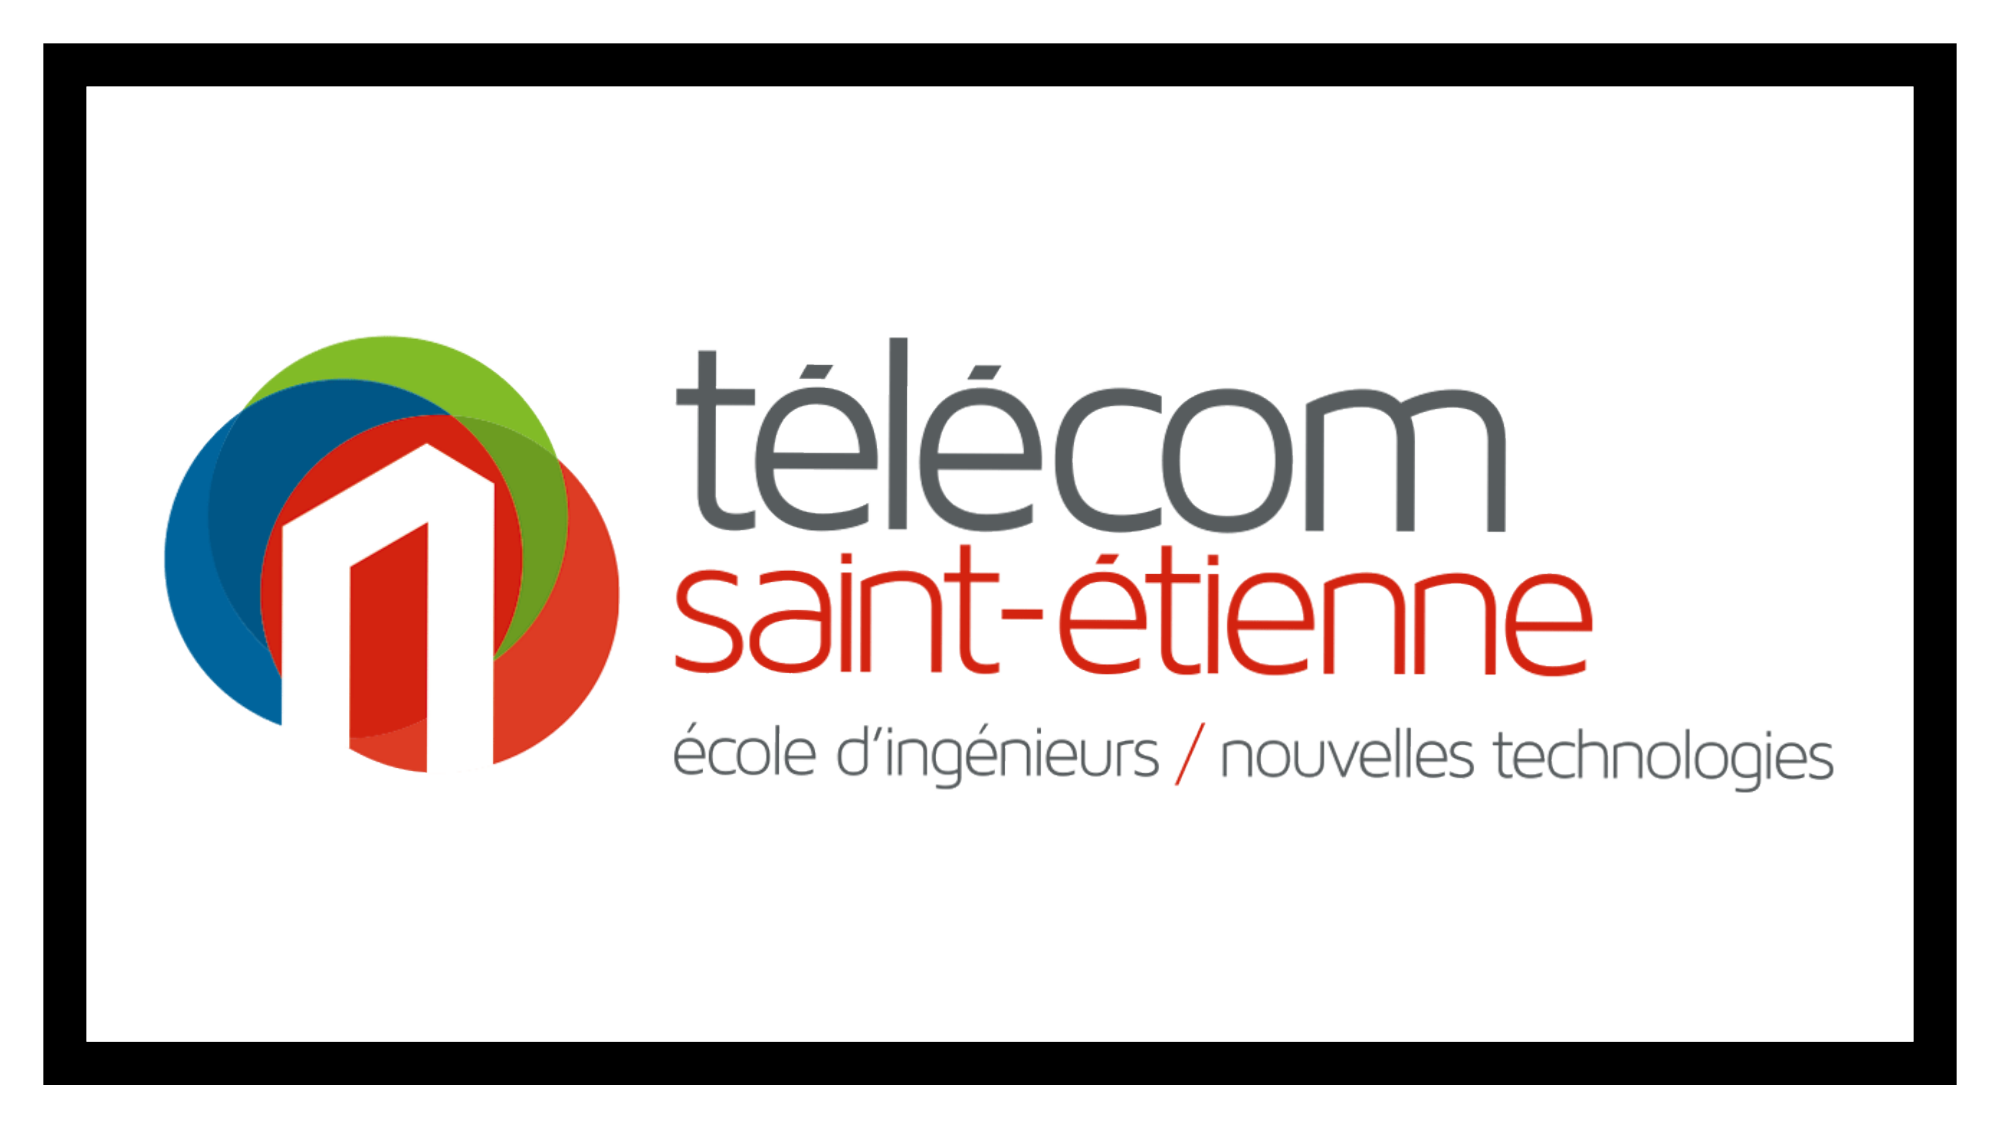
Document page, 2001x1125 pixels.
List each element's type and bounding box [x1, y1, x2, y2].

picture [92, 274, 1949, 842]
